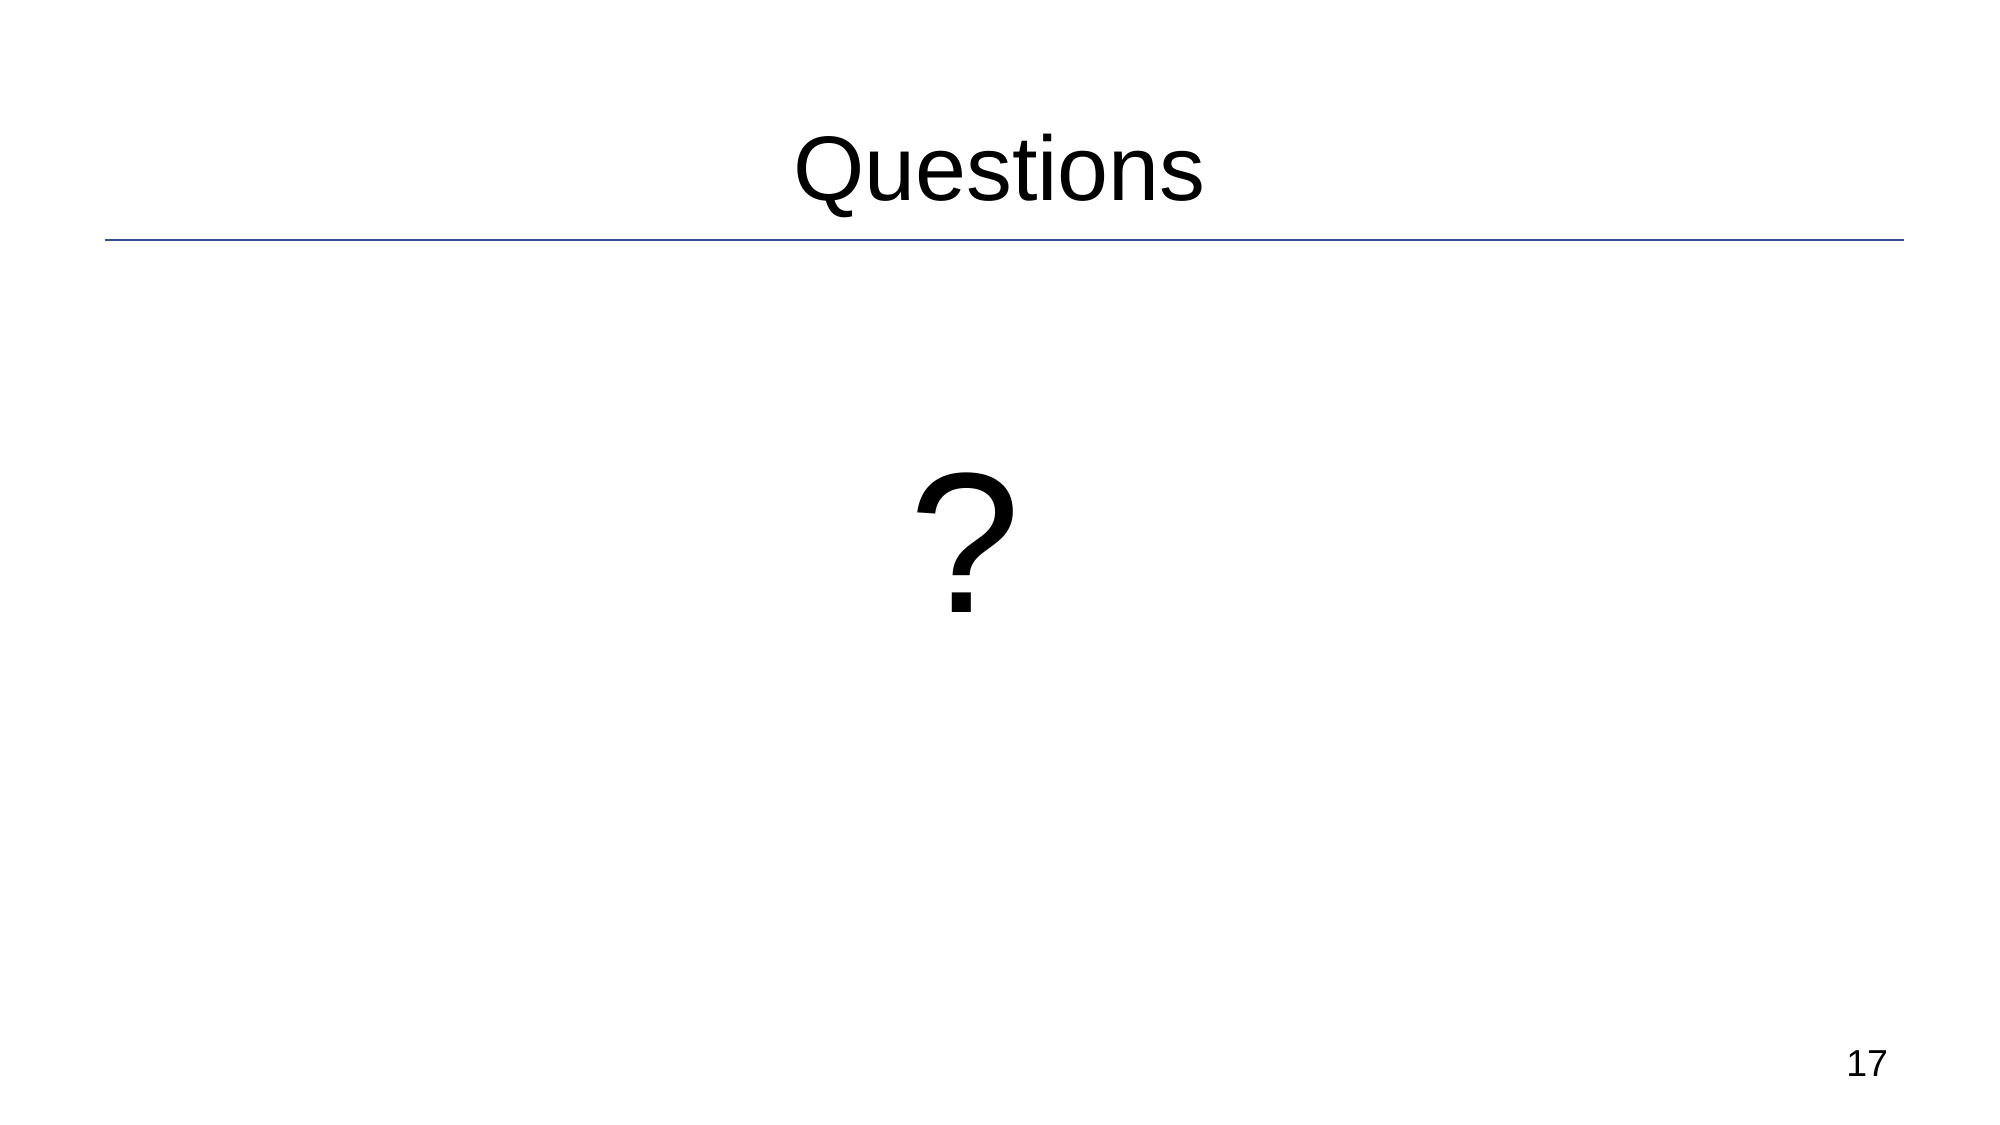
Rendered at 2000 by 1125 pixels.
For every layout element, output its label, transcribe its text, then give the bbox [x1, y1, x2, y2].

text_box ? [894, 424, 1036, 663]
title Questions [137, 59, 1862, 278]
